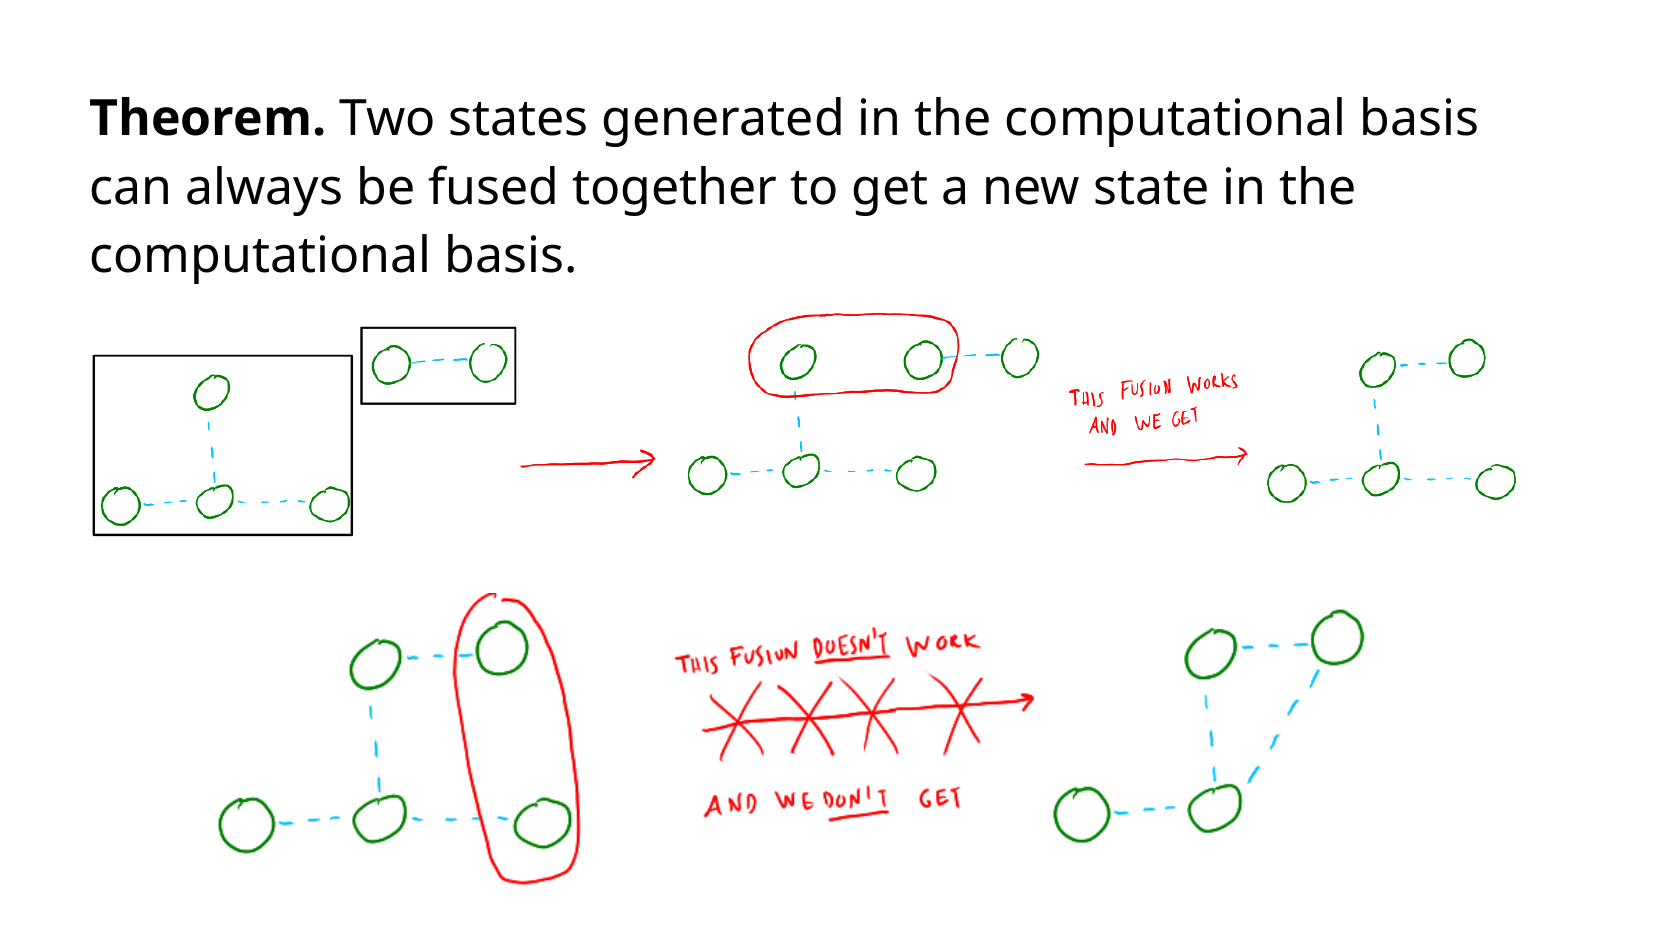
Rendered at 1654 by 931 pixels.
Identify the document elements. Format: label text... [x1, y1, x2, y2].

picture [84, 290, 1538, 563]
picture [106, 593, 1388, 901]
text_box Theorem. Two states generated in the computational basis can always be fused together to get a new state in the computational basis. [75, 75, 1538, 419]
